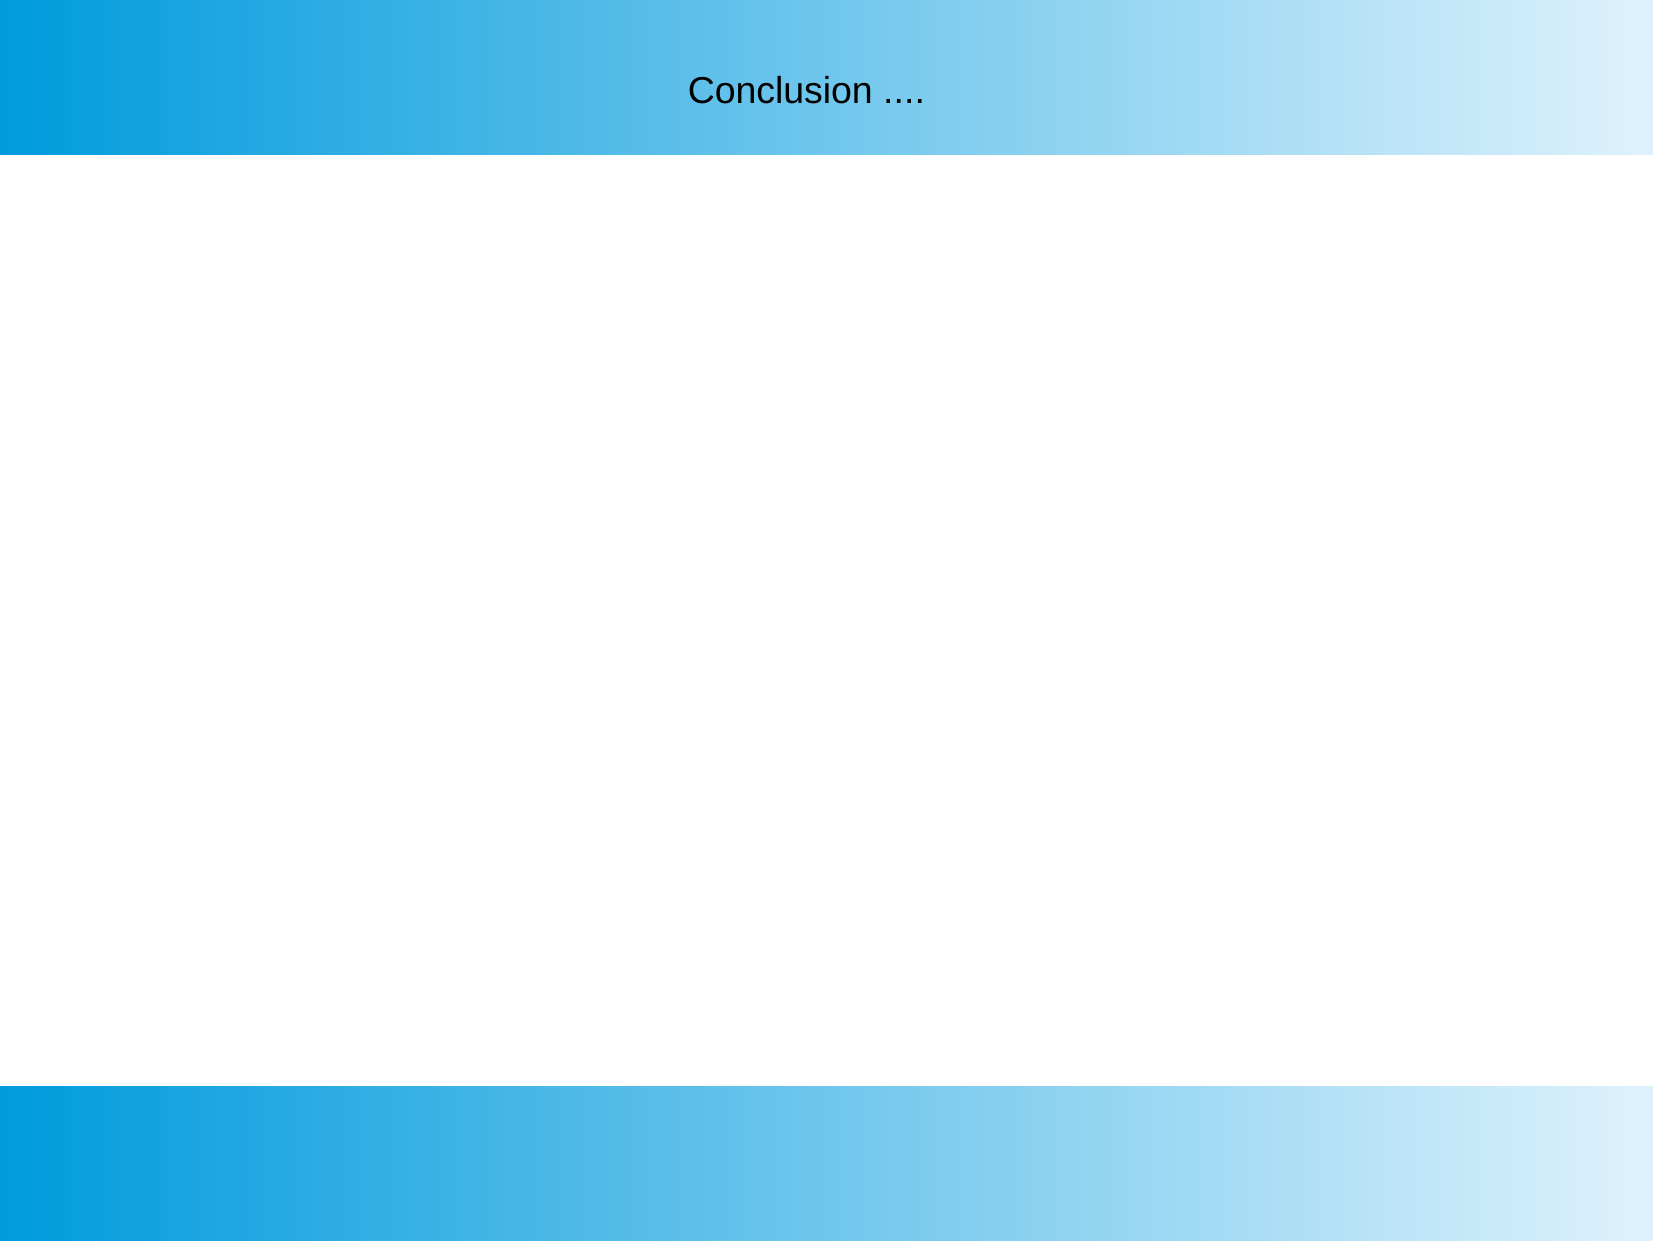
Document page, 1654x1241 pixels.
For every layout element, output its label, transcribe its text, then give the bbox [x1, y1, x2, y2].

text_box Conclusion .... [673, 58, 941, 119]
